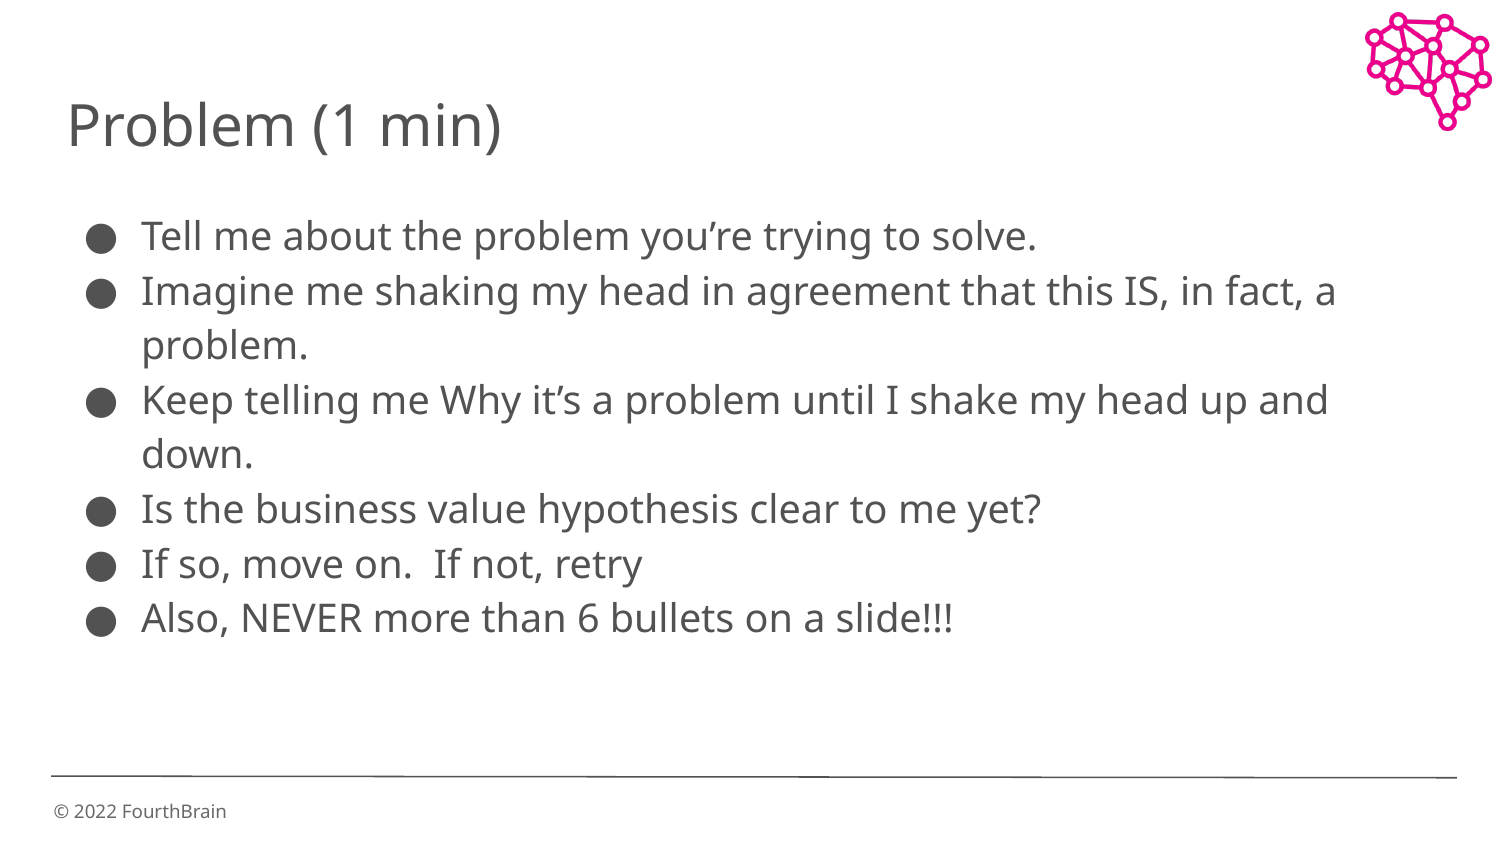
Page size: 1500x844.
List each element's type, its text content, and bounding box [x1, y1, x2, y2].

list Tell me about the problem you’re trying to solve. Imagine me shaking my head in agreement that this IS, in fact, a problem. Keep telling me Why it’s a problem until I shake my head up and down. Is the business value hypothesis clear to me yet? If so, move on. If not, retry Also, NEVER more than 6 bullets on a slide!!! [51, 189, 1449, 750]
title Problem (1 min) [51, 72, 1449, 167]
picture [1365, 12, 1492, 131]
